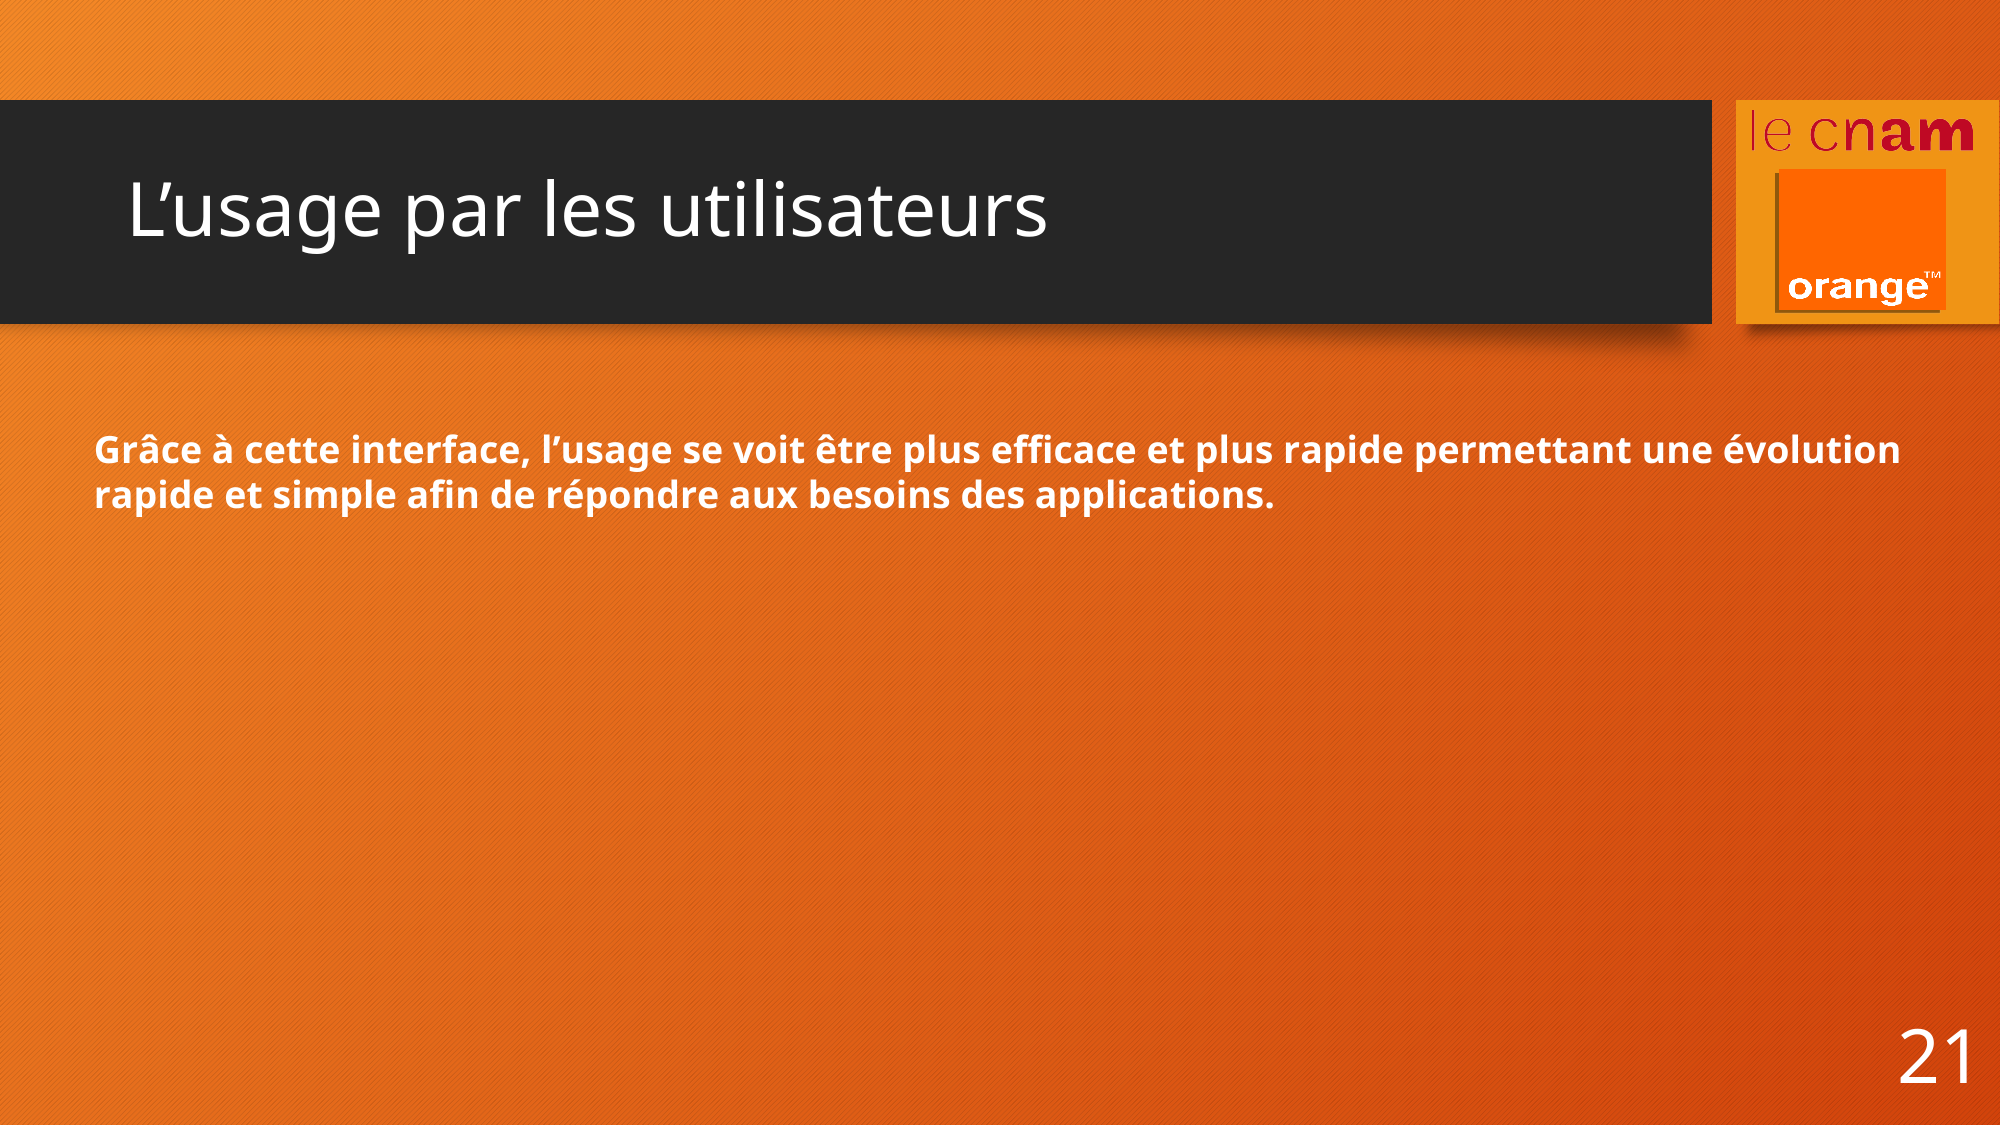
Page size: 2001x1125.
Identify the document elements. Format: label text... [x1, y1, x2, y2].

picture [1779, 169, 1946, 310]
text_box Grâce à cette interface, l’usage se voit être plus efficace et plus rapide permettant une évolution rapide et simple afin de répondre aux besoins des applications. [79, 418, 1922, 525]
title L’usage par les utilisateurs [111, 123, 1689, 301]
picture [1752, 110, 1973, 151]
text_box [1882, 970, 2000, 1125]
